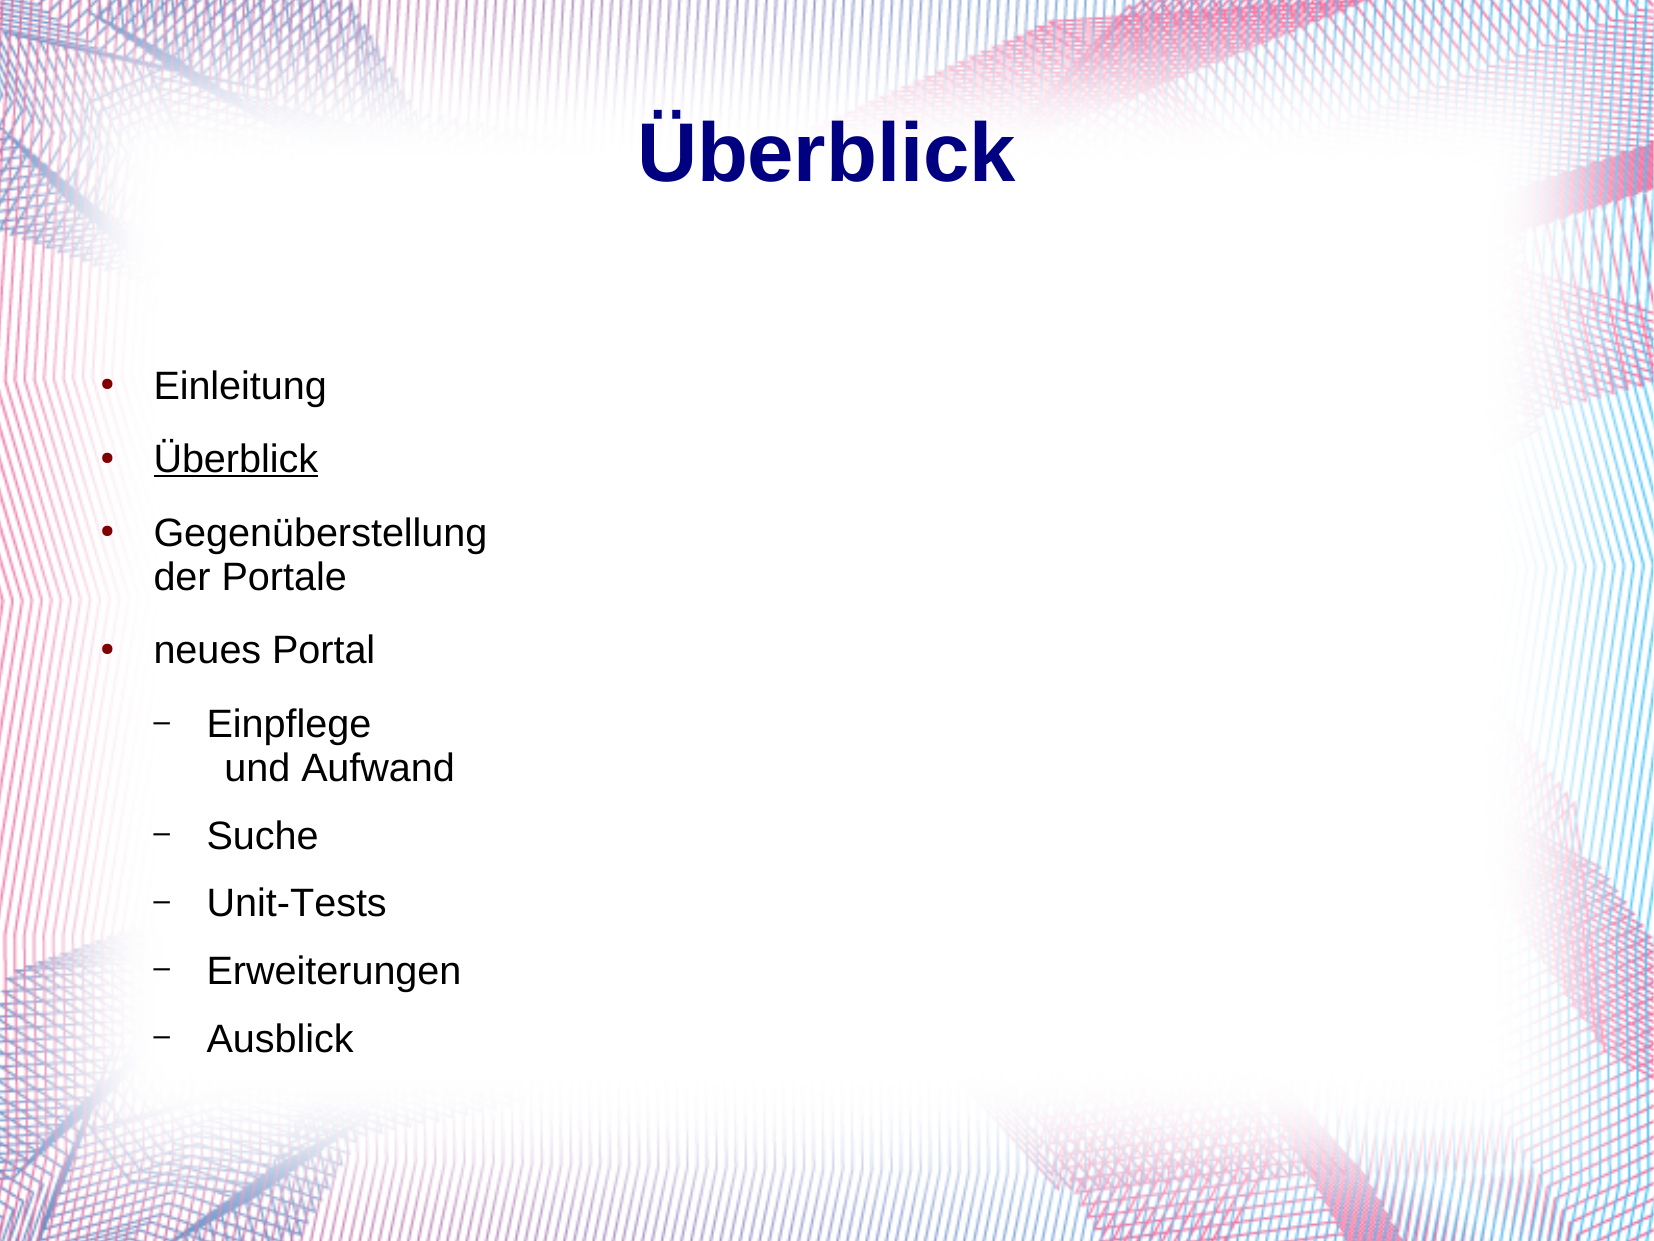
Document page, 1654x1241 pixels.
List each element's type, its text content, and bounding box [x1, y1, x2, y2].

list Einleitung Überblick Gegenüberstellung der Portale neues Portal Einpflege und Aufwand Suche Unit-Tests Erweiterungen Ausblick [82, 290, 520, 1109]
title Überblick [82, 49, 1571, 257]
picture [0, 0, 1654, 1241]
